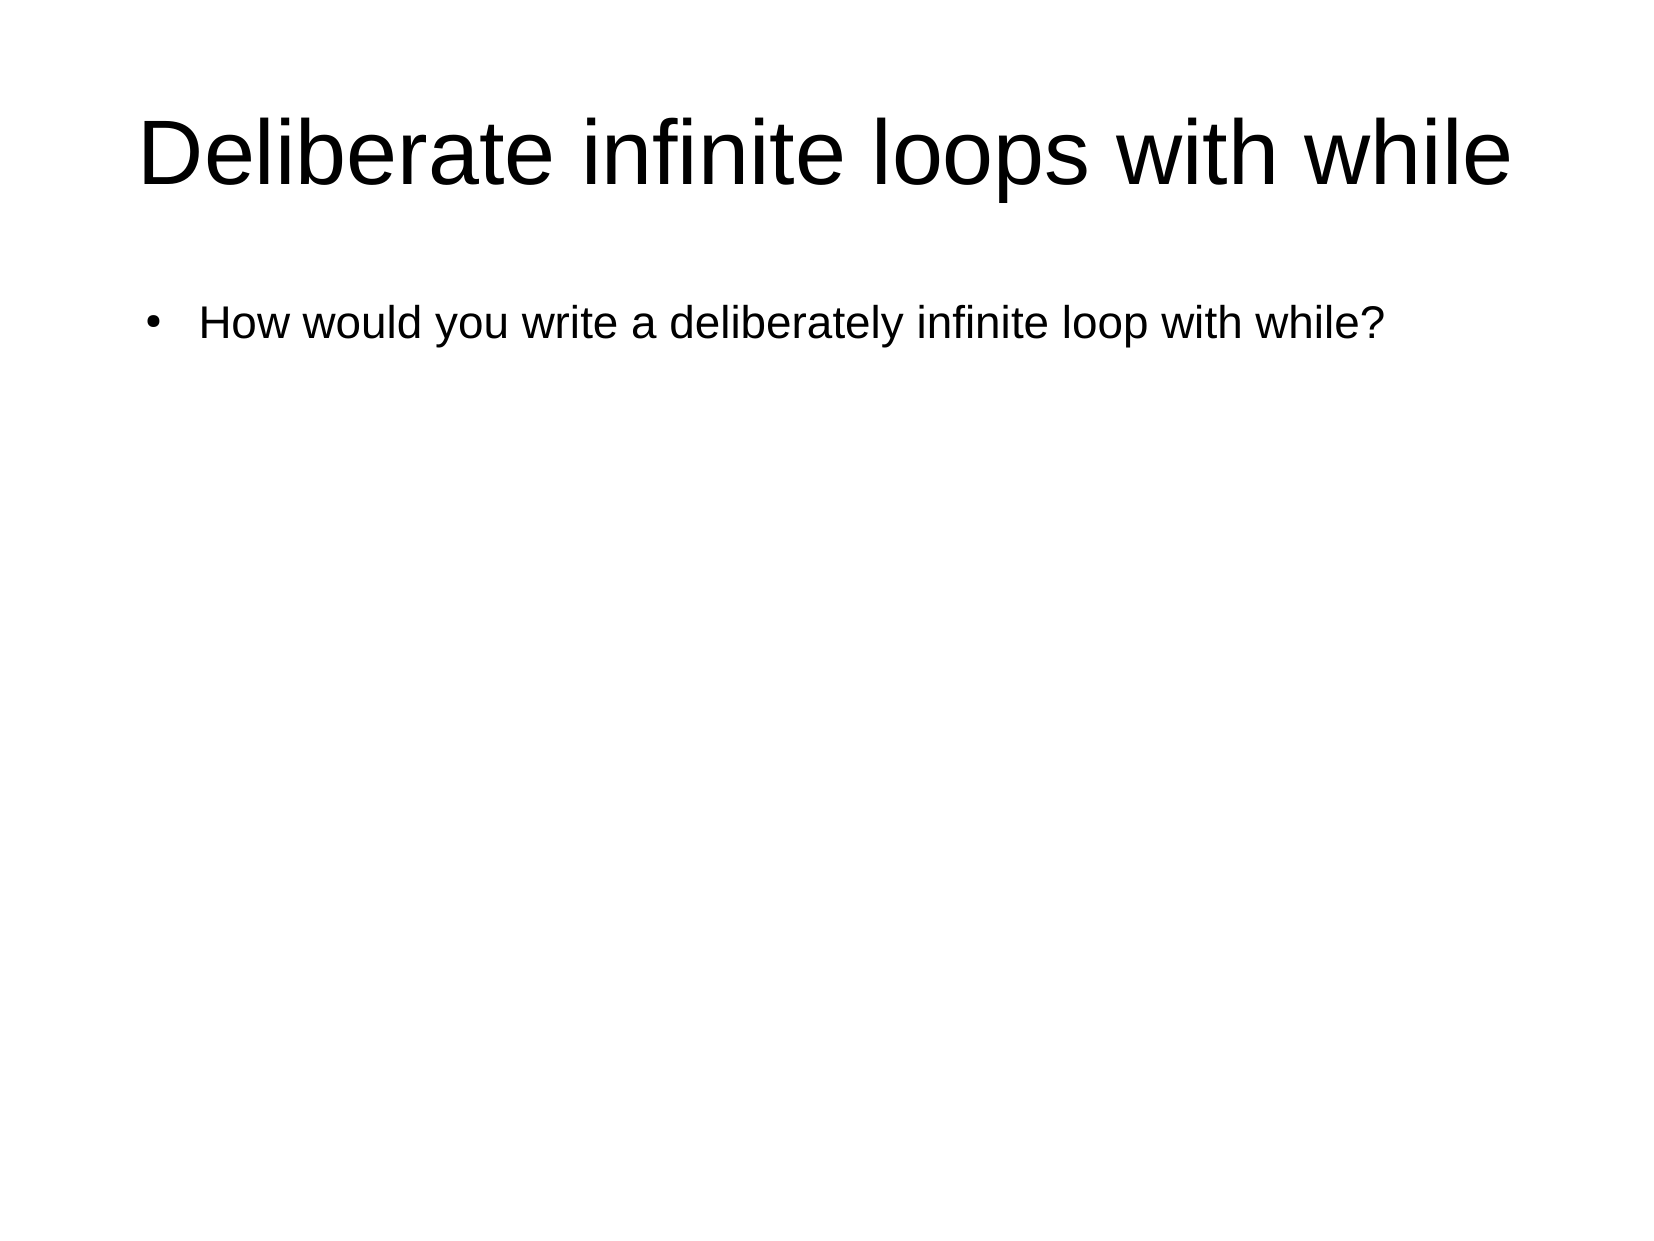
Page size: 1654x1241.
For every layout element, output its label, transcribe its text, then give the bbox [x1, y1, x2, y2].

list How would you write a deliberately infinite loop with while? [127, 296, 1583, 1170]
title Deliberate infinite loops with while [82, 49, 1571, 257]
